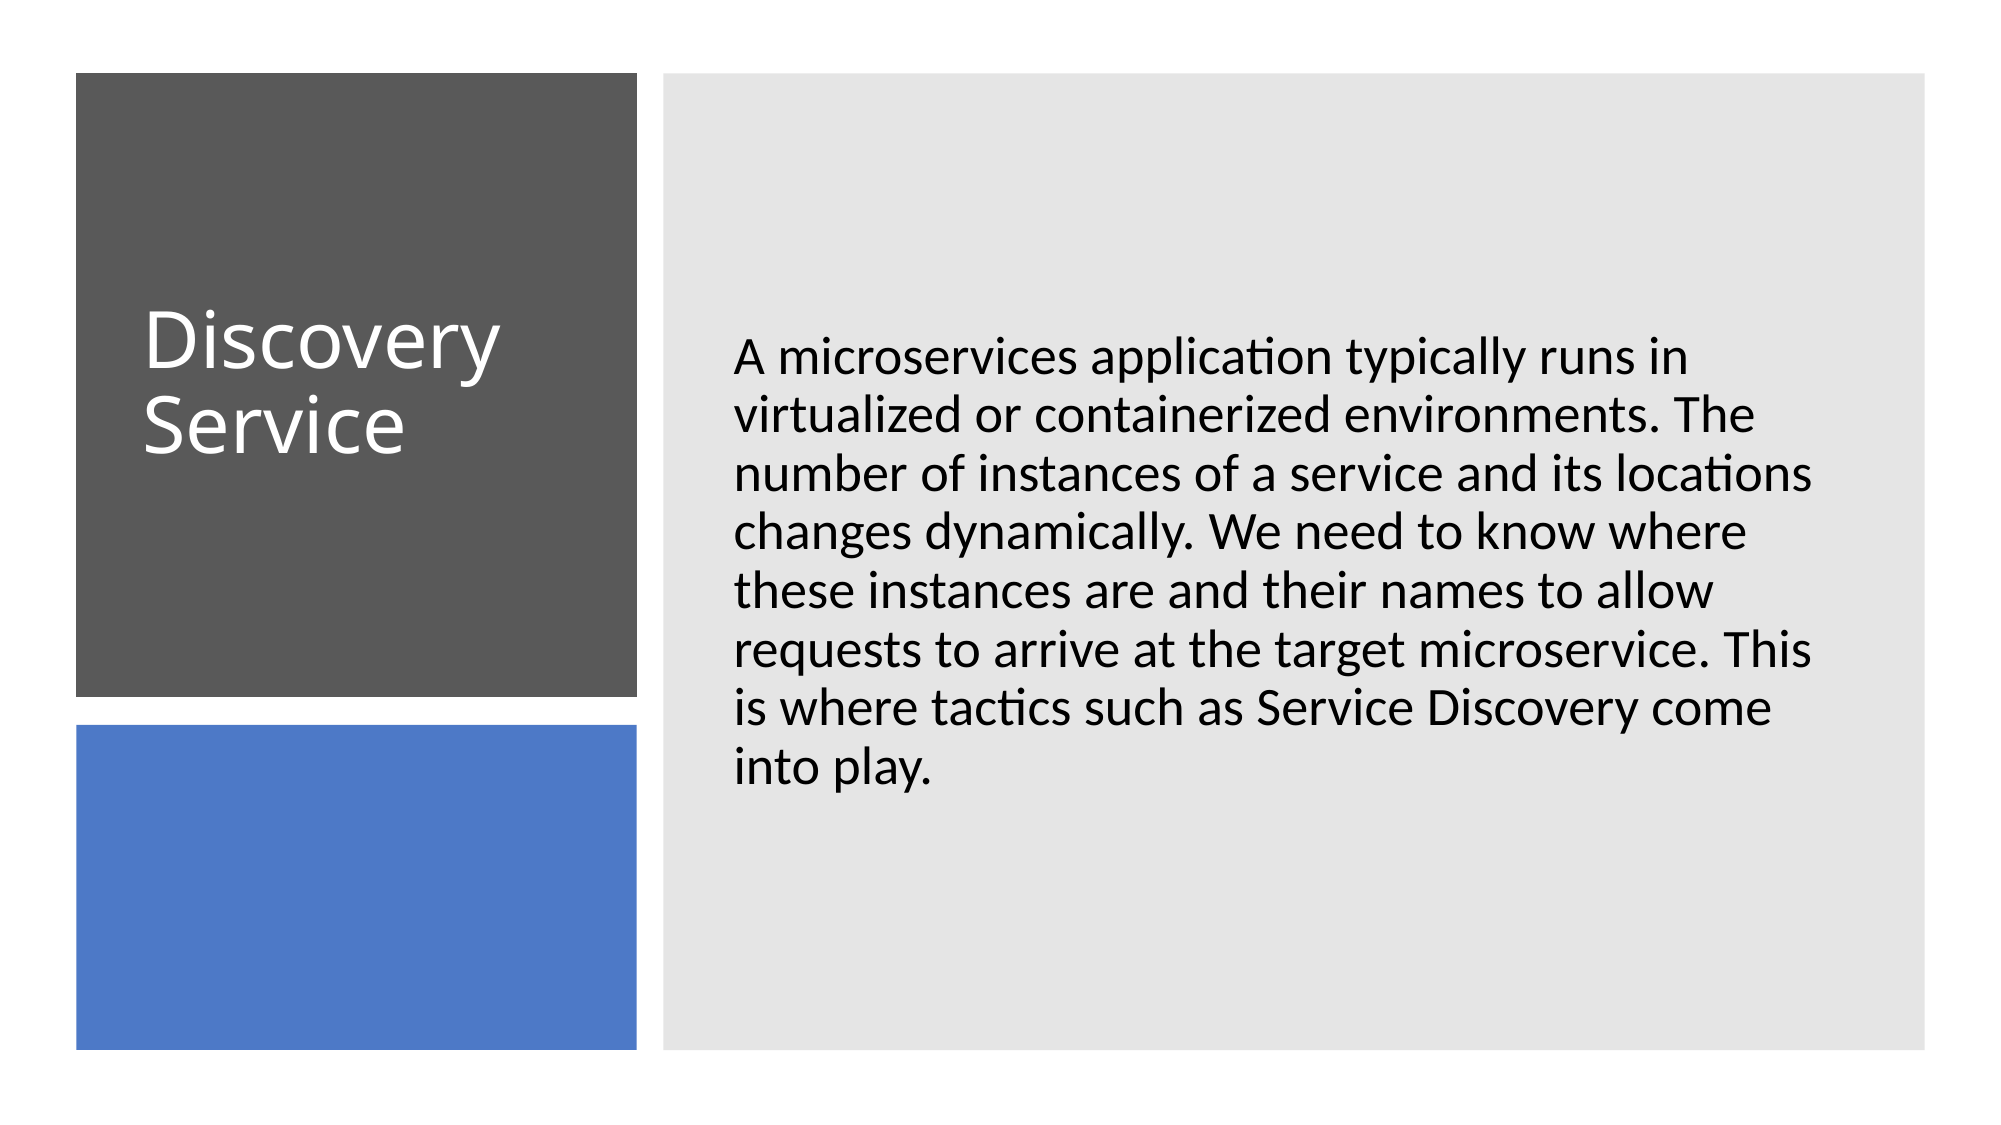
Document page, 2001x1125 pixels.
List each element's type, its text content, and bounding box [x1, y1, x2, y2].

text_box [76, 73, 637, 697]
list A microservices application typically runs in virtualized or containerized environments. The number of instances of a service and its locations changes dynamically. We need to know where these instances are and their names to allow requests to arrive at the target microservice. This is where tactics such as Service Discovery come into play. [718, 112, 1873, 1011]
text_box [663, 73, 1925, 1050]
title Discovery Service [127, 120, 595, 652]
text_box [76, 725, 637, 1050]
